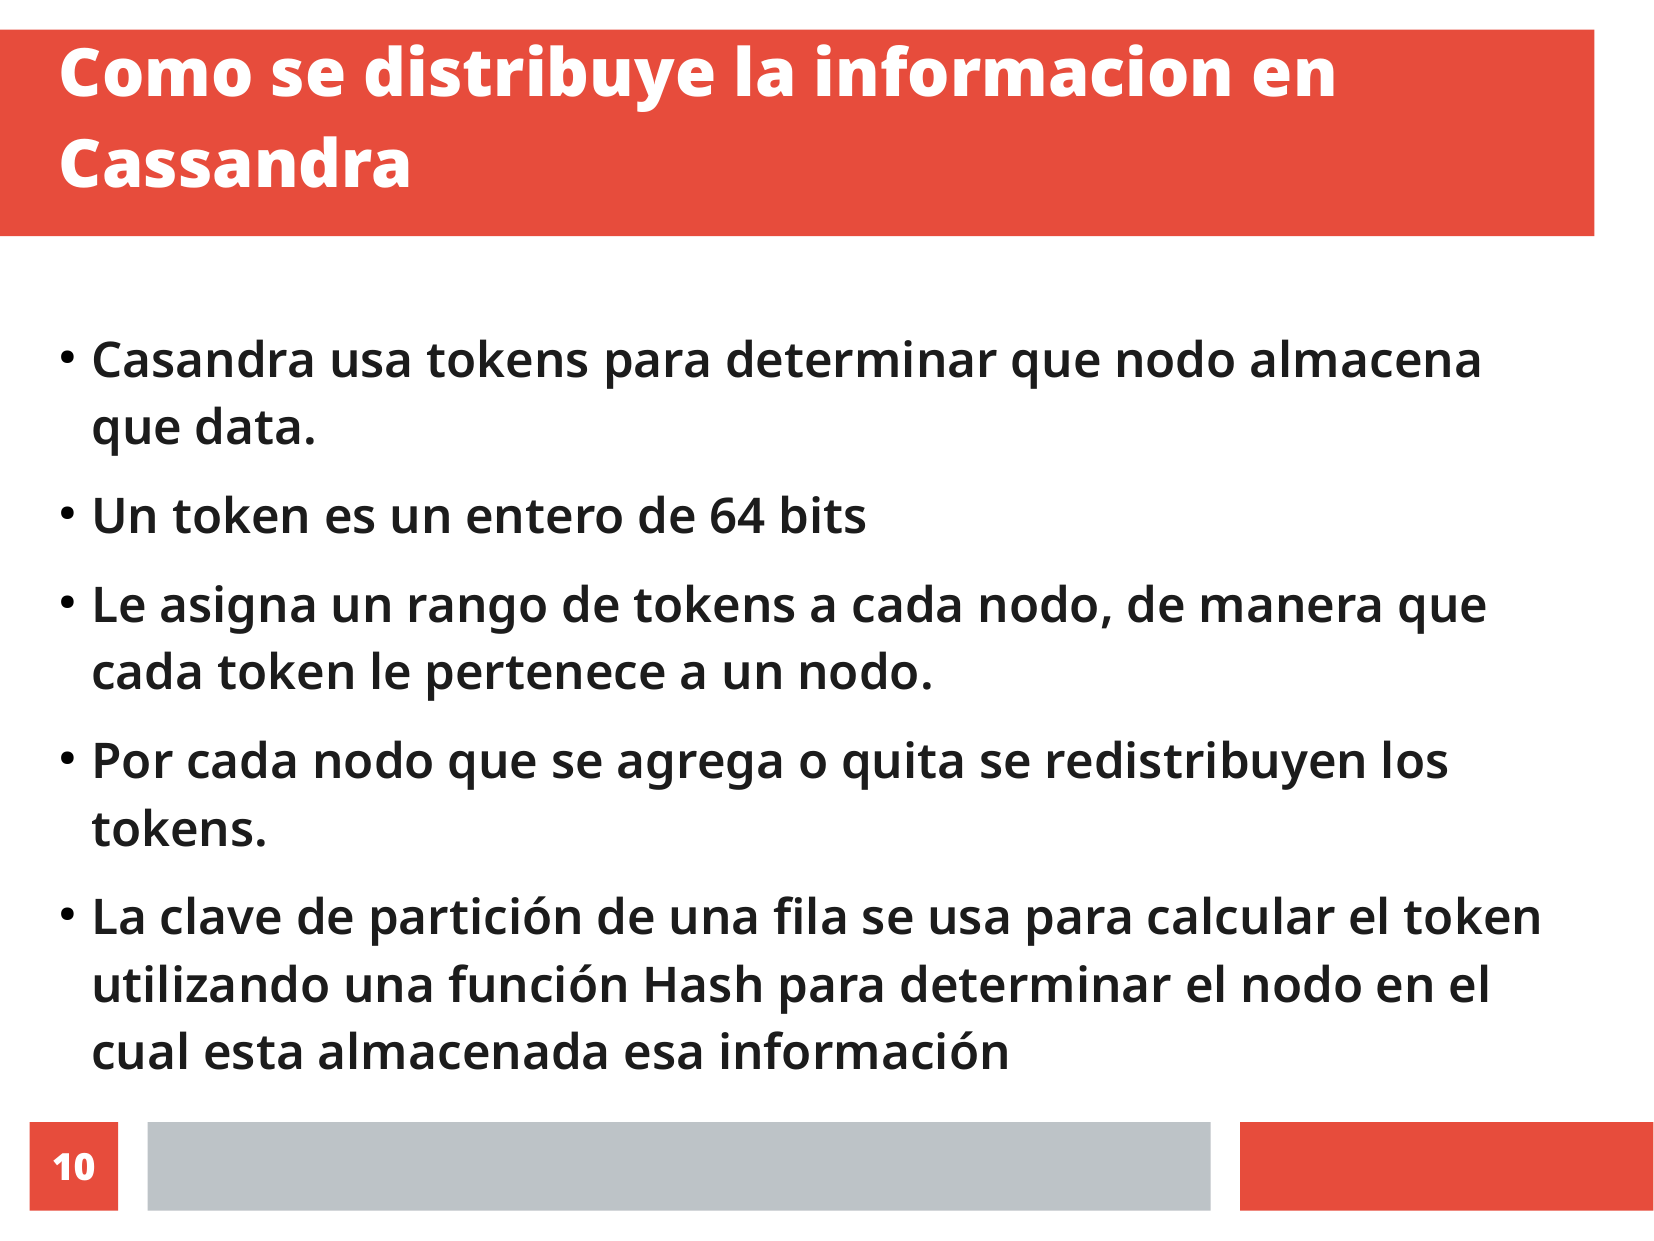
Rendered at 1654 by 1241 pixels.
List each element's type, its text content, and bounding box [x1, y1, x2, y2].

title Como se distribuye la informacion en Cassandra [59, 59, 1595, 207]
list Casandra usa tokens para determinar que nodo almacena que data. Un token es un entero de 64 bits Le asigna un rango de tokens a cada nodo, de manera que cada token le pertenece a un nodo. Por cada nodo que se agrega o quita se redistribuyen los tokens. La clave de partición de una fila se usa para calcular el token utilizando una función Hash para determinar el nodo en el cual esta almacenada esa información [59, 324, 1565, 1093]
